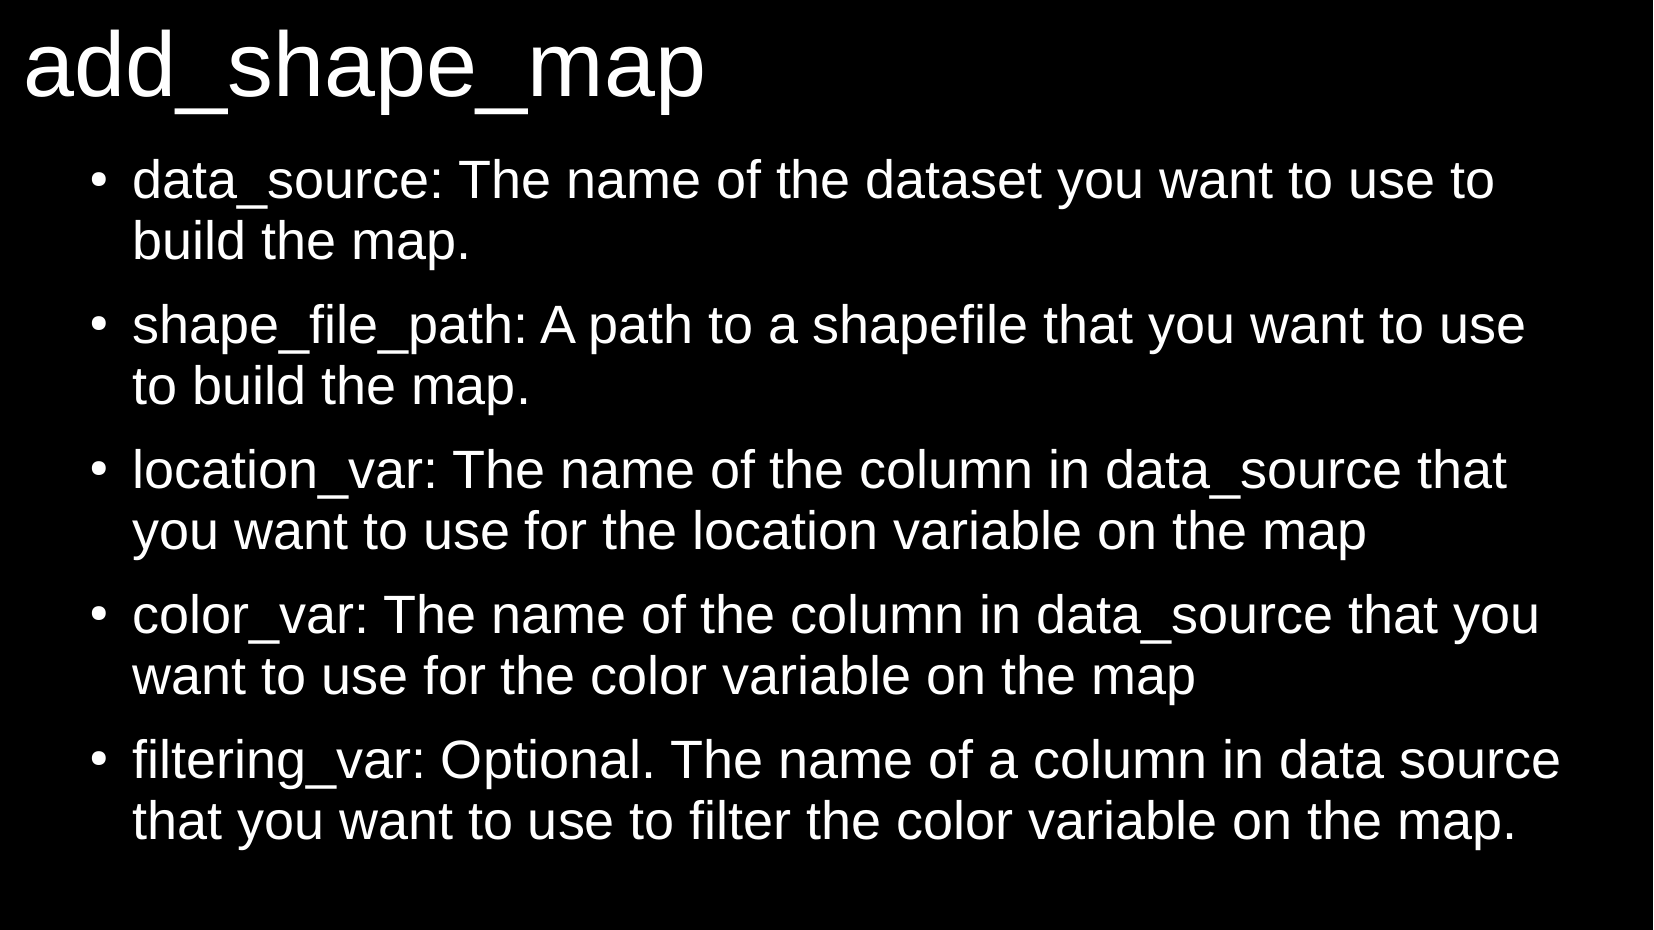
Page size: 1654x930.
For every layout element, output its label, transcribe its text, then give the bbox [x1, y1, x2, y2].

list data_source: The name of the dataset you want to use to build the map. shape_file_path: A path to a shapefile that you want to use to build the map. location_var: The name of the column in data_source that you want to use for the location variable on the map color_var: The name of the column in data_source that you want to use for the color variable on the map filtering_var: Optional. The name of a column in data source that you want to use to filter the color variable on the map. [74, 149, 1571, 863]
title add_shape_map [23, 11, 1588, 119]
